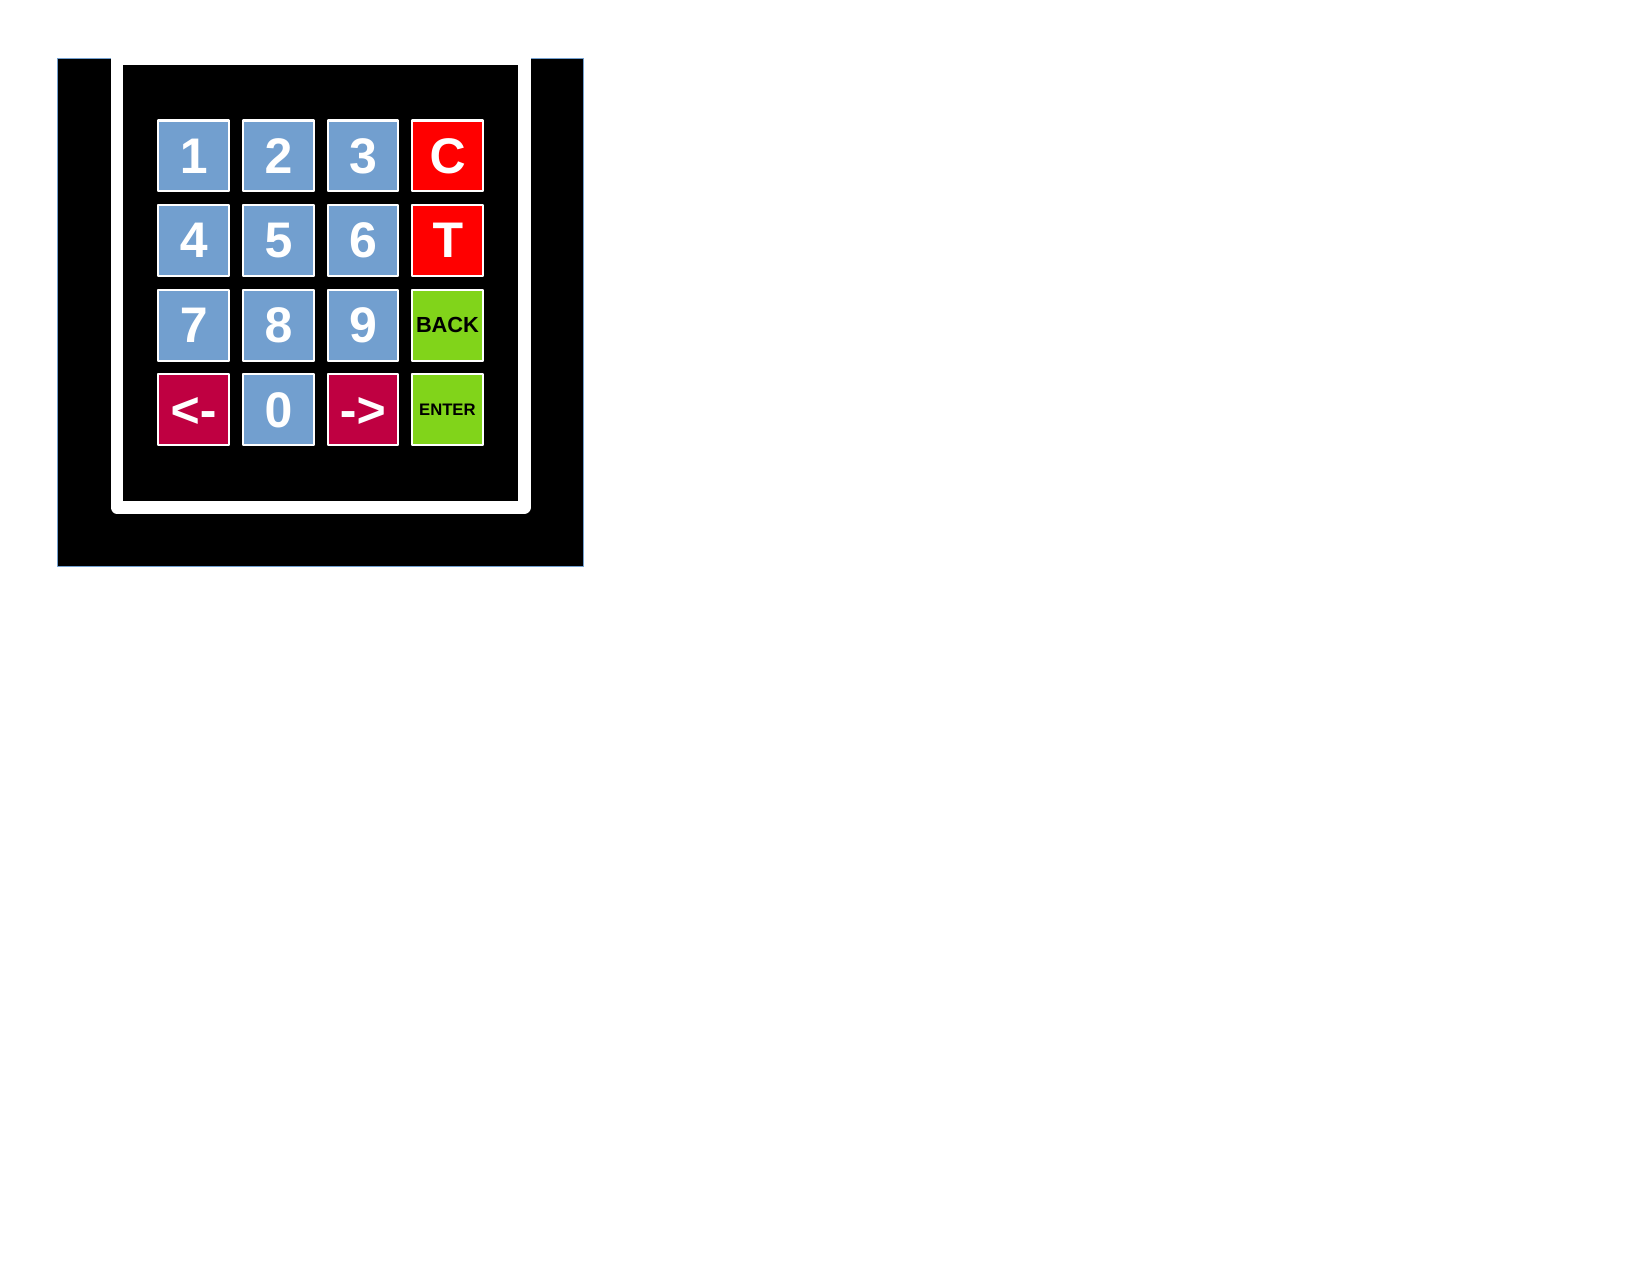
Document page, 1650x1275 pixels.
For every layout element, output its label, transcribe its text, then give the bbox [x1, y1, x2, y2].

text_box [123, 65, 518, 501]
text_box 6 [327, 205, 399, 277]
text_box -> [327, 374, 399, 446]
text_box C [412, 120, 484, 192]
text_box [57, 58, 584, 567]
text_box <- [158, 374, 230, 446]
text_box ENTER [412, 374, 484, 446]
text_box 0 [242, 374, 314, 446]
text_box 2 [242, 120, 314, 192]
text_box 5 [242, 205, 314, 277]
text_box 4 [158, 205, 230, 277]
text_box 1 [158, 120, 230, 192]
text_box 8 [242, 289, 314, 361]
text_box BACK [412, 289, 484, 361]
text_box 3 [327, 120, 399, 192]
text_box T [412, 205, 484, 277]
text_box 7 [158, 289, 230, 361]
text_box 9 [327, 289, 399, 361]
